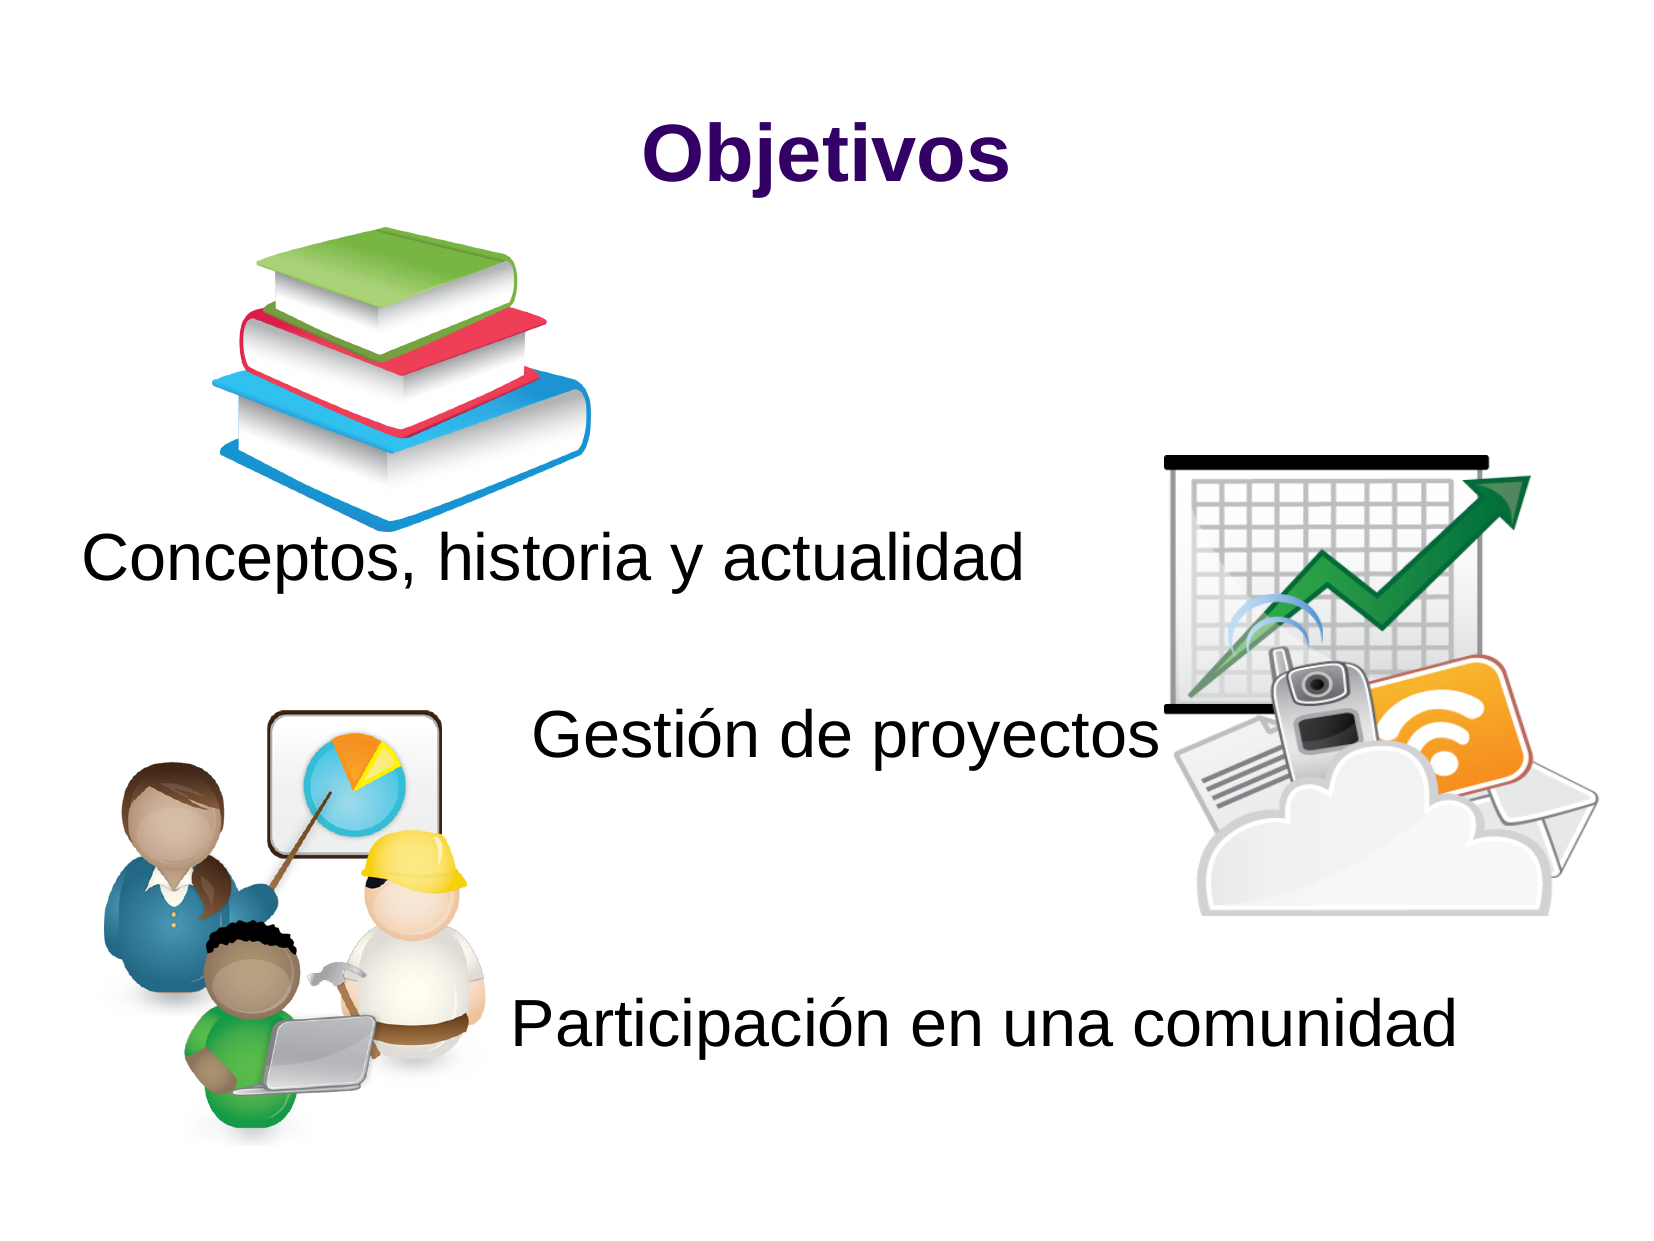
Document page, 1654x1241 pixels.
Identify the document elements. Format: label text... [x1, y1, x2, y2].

text_box Conceptos, historia y actualidad [66, 512, 1123, 603]
text_box Gestión de proyectos [531, 696, 1288, 772]
picture [1164, 455, 1610, 916]
title Objetivos [82, 49, 1571, 257]
picture [81, 683, 505, 1146]
text_box Participación en una comunidad [465, 986, 1518, 1062]
picture [212, 227, 591, 512]
